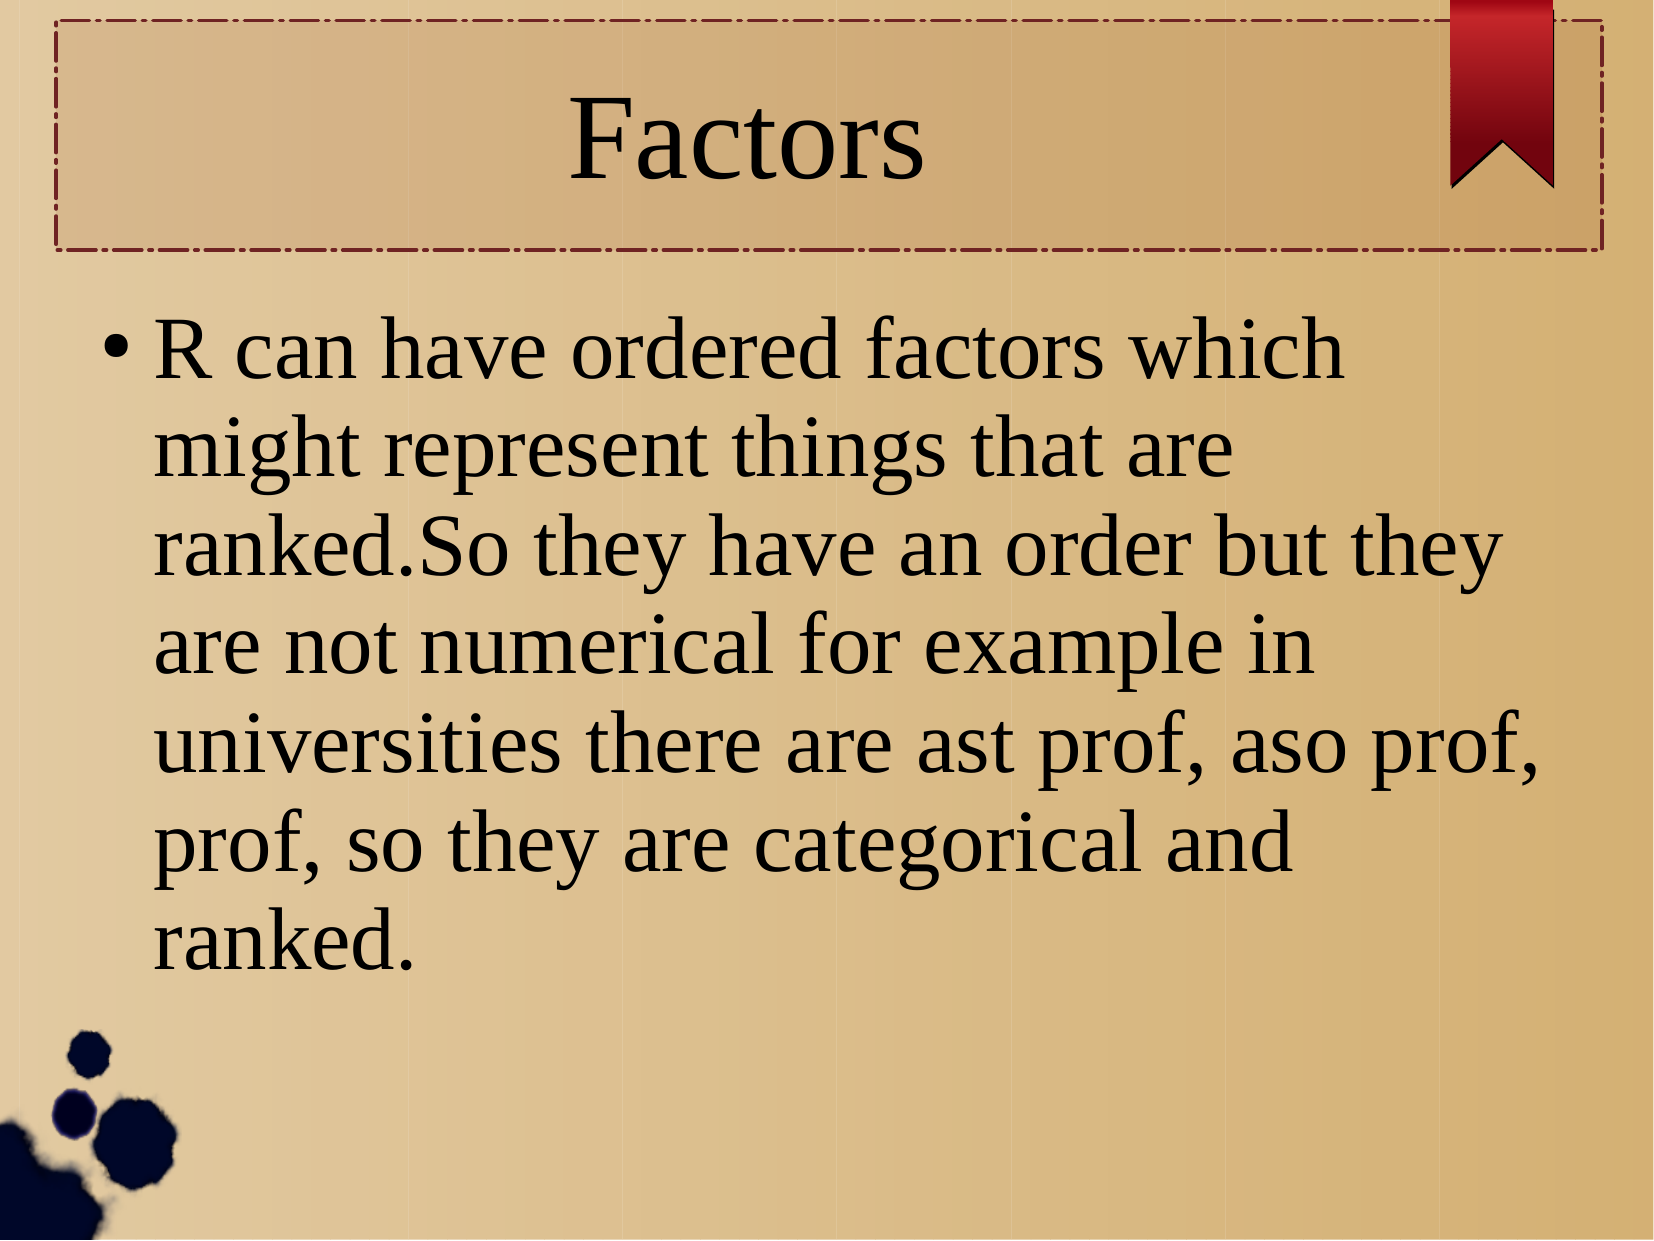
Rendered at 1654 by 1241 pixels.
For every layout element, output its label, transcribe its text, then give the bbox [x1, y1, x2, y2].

title Factors [82, 47, 1412, 229]
list R can have ordered factors which might represent things that are ranked.So they have an order but they are not numerical for example in universities there are ast prof, aso prof, prof, so they are categorical and ranked. [82, 299, 1571, 1019]
